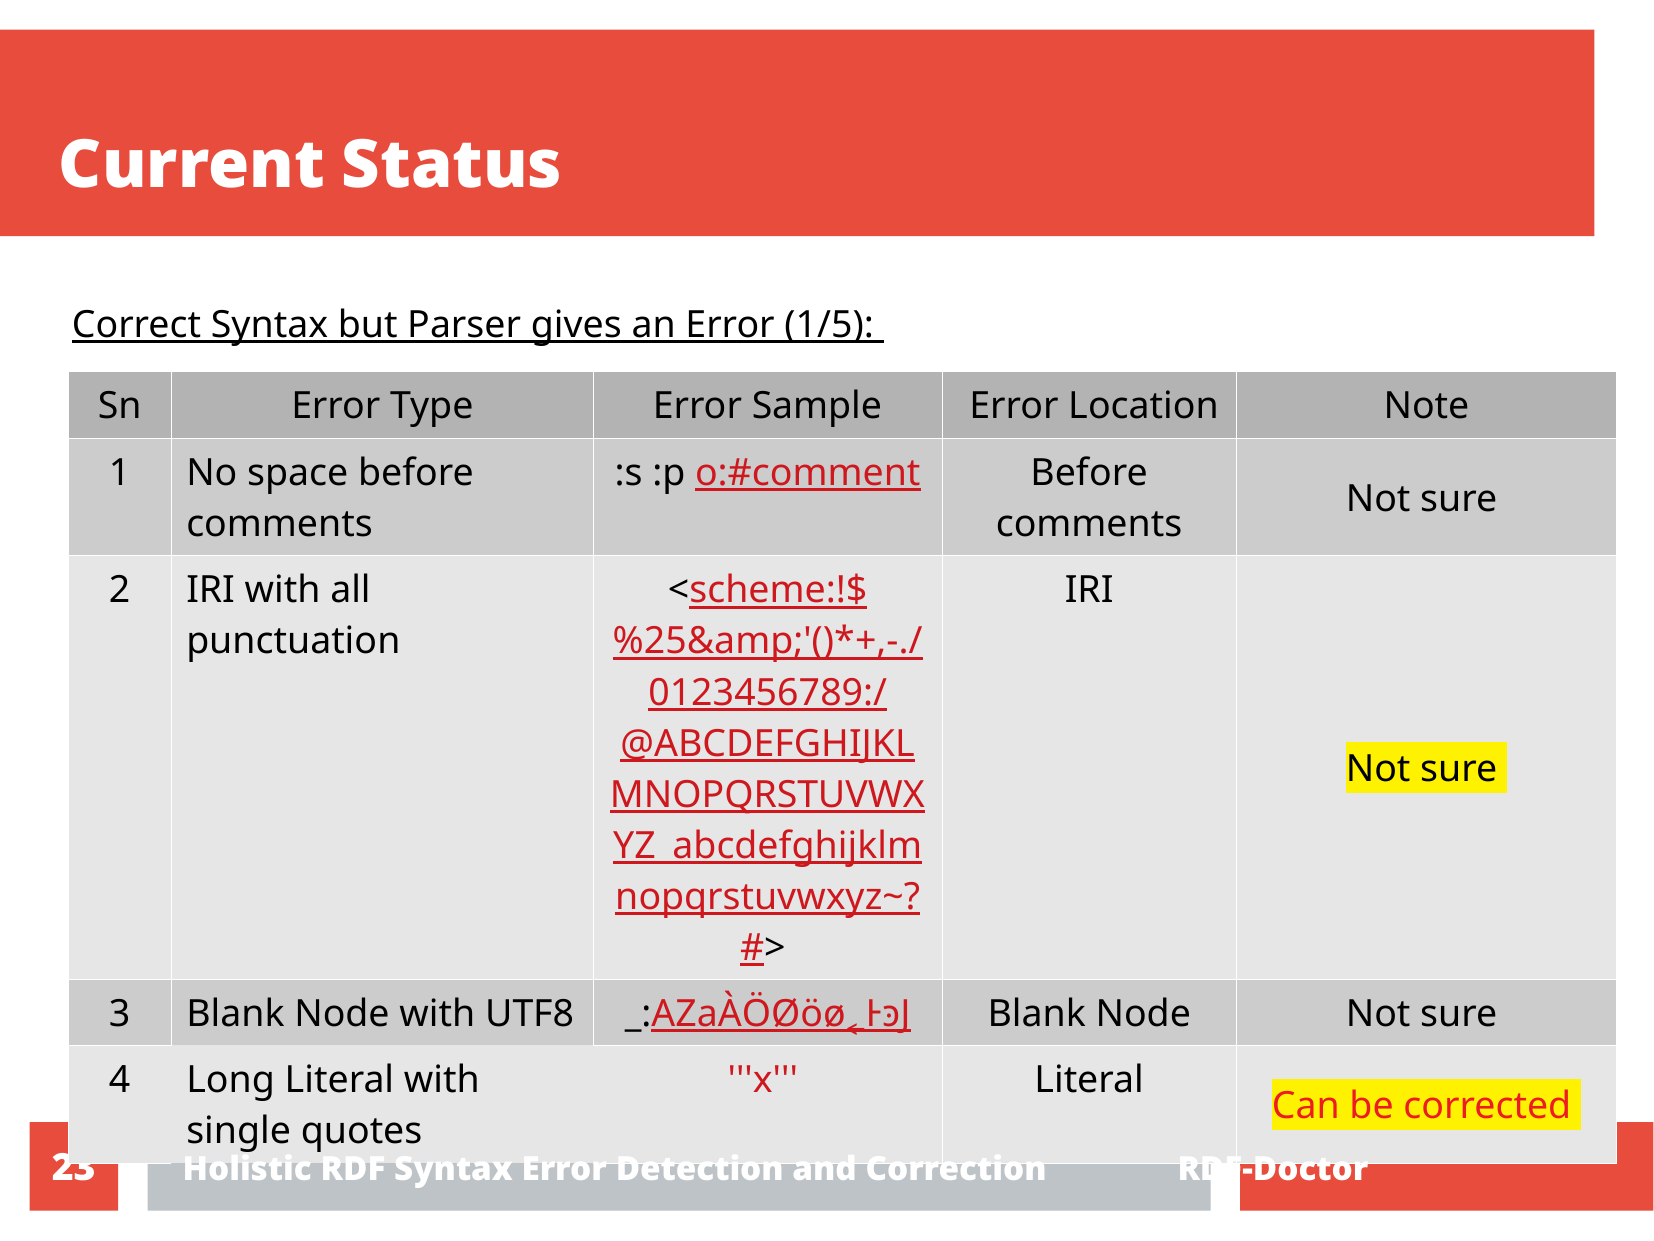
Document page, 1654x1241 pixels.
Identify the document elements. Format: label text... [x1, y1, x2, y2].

table_cell Not sure [1237, 556, 1616, 979]
table_cell _:AZaÀÖØöø˿ͰͽͿ [594, 980, 942, 1045]
table_cell Can be corrected [1237, 1046, 1616, 1137]
table_cell :s :p o:#comment [594, 439, 942, 555]
table_cell 3 [69, 980, 171, 1045]
table_cell Literal [943, 1046, 1236, 1137]
table_cell '''x''' [593, 1046, 942, 1137]
text_box Correct Syntax but Parser gives an Error (1/5): [57, 289, 1013, 359]
table_cell Not sure [1237, 439, 1616, 555]
table_cell 4 [69, 1046, 171, 1163]
table_cell 1 [69, 439, 171, 555]
table_cell IRI with all punctuation [172, 556, 593, 979]
table_header Error Location [943, 372, 1236, 438]
table_cell IRI [943, 556, 1236, 979]
table_cell Before comments [943, 439, 1236, 555]
table_cell Blank Node with UTF8 [172, 980, 593, 1045]
table_cell Not sure [1237, 980, 1616, 1045]
title Current Status [59, 59, 1595, 207]
table_cell 2 [69, 556, 171, 979]
table_cell <scheme:!$%25&amp;'()*+,-./0123456789:/@ABCDEFGHIJKLMNOPQRSTUVWXYZ_abcdefghijklmnopqrstuvwxyz~?#> [594, 556, 942, 979]
table_header Sn [69, 372, 171, 438]
table_header Note [1237, 372, 1616, 438]
table_cell No space before comments [172, 439, 593, 555]
table_cell Long Literal with single quotes [171, 1045, 593, 1163]
table_header Error Sample [594, 372, 942, 438]
text_box Holistic RDF Syntax Error Detection and Correction RDF-Doctor [182, 1137, 1638, 1191]
table_cell Blank Node [943, 980, 1236, 1045]
table_header Error Type [172, 372, 593, 438]
